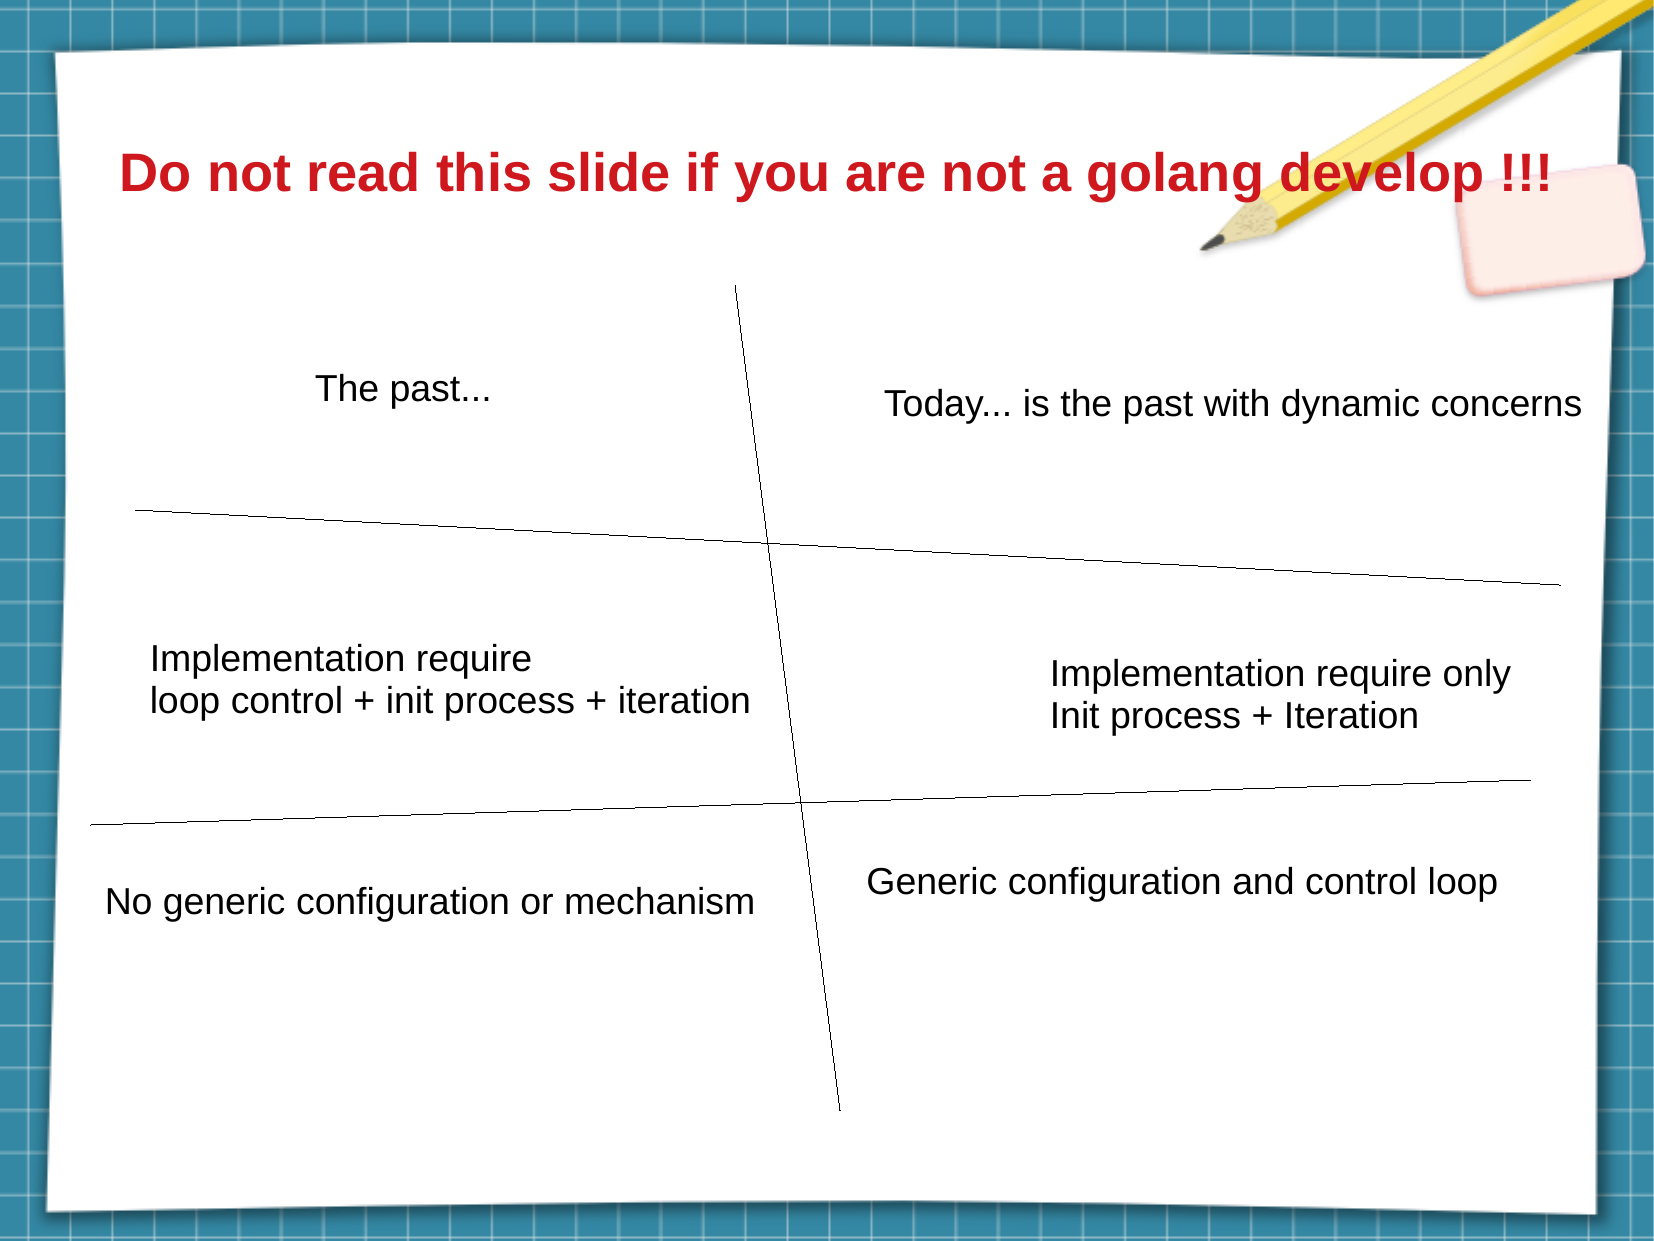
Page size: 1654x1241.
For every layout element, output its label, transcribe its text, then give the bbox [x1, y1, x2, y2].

text_box Do not read this slide if you are not a golang develop !!! [105, 135, 1571, 211]
text_box Today... is the past with dynamic concerns [869, 375, 1598, 432]
text_box Implementation require only Init process + Iteration [1035, 645, 1527, 744]
picture [0, 0, 1654, 1241]
text_box Implementation require loop control + init process + iteration [135, 630, 767, 729]
text_box No generic configuration or mechanism [90, 873, 771, 931]
text_box The past... [300, 360, 507, 417]
text_box Generic configuration and control loop [851, 853, 1514, 910]
